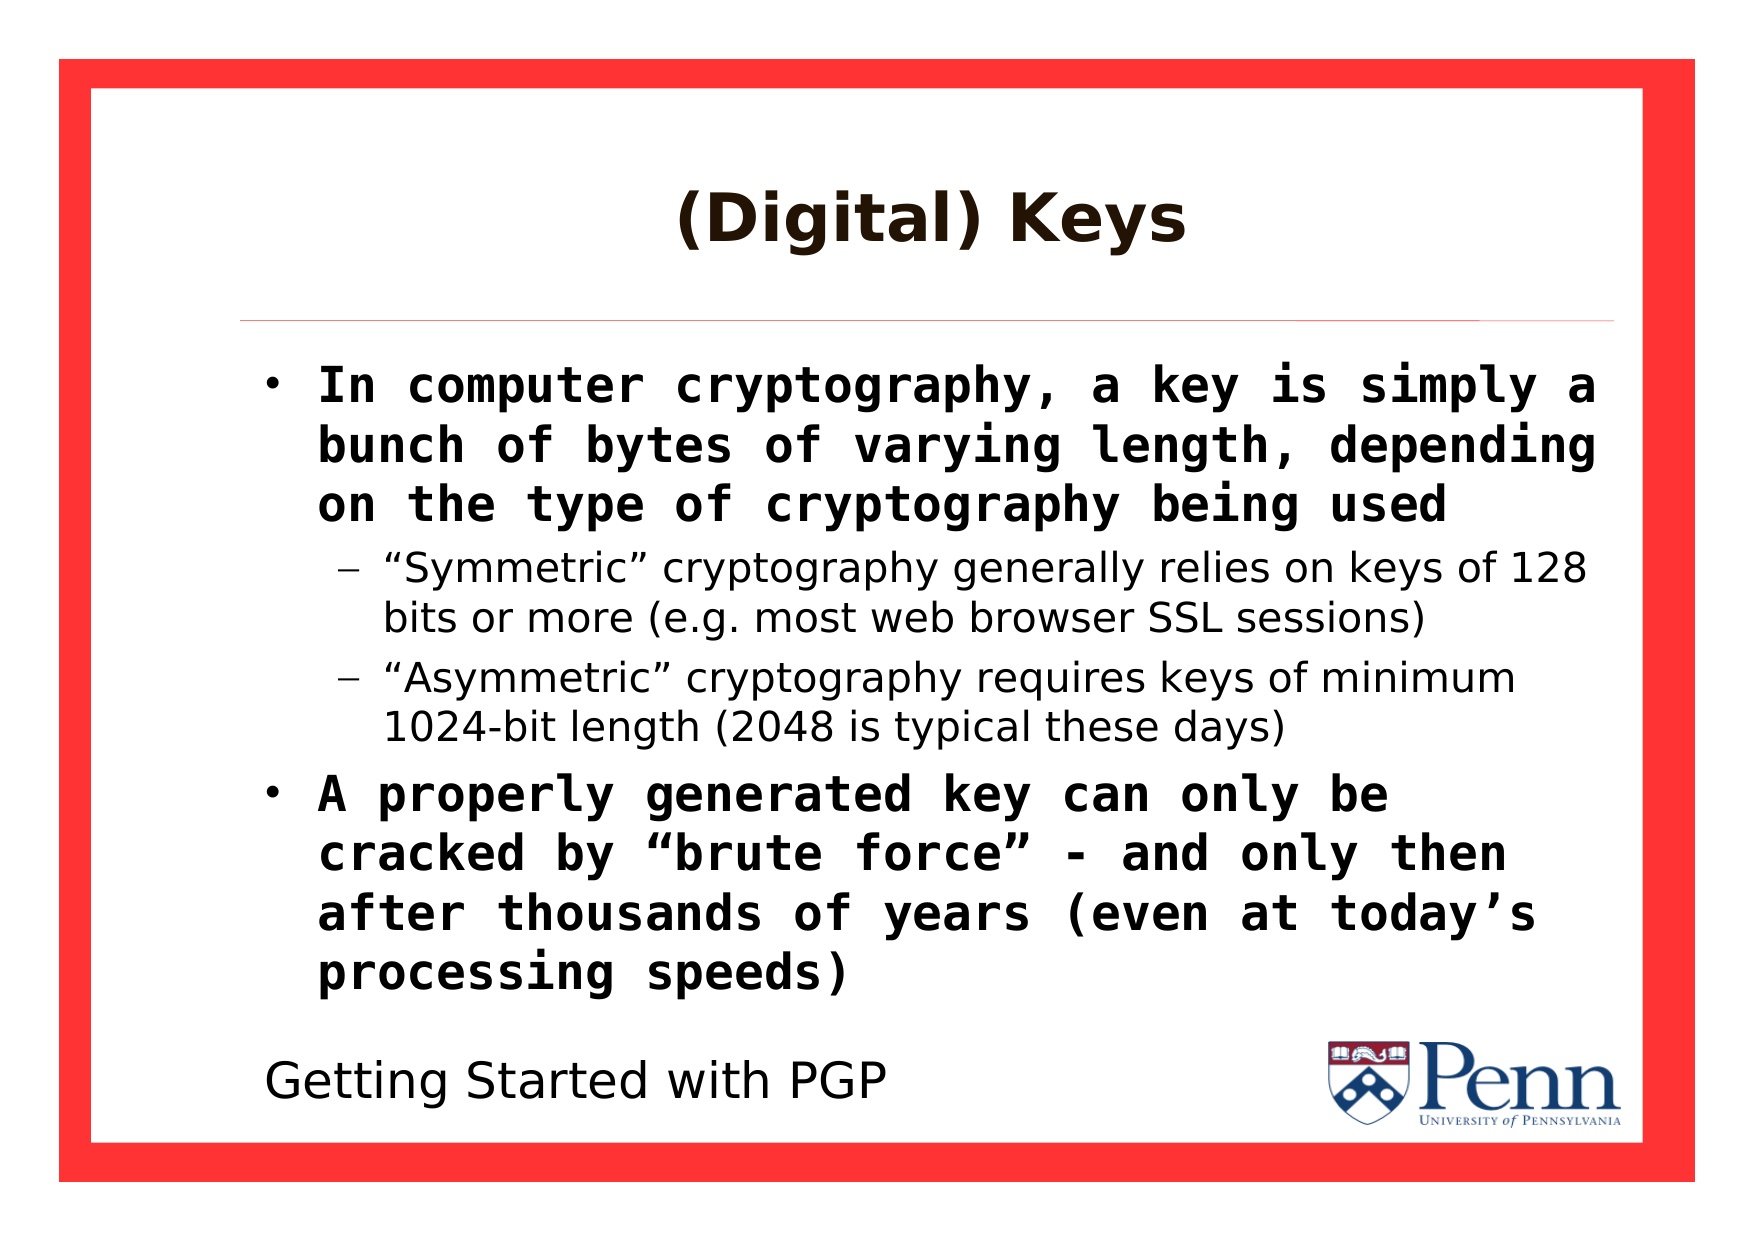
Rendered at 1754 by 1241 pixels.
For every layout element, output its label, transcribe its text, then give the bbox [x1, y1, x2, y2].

list In computer cryptography, a key is simply a bunch of bytes of varying length, depending on the type of cryptography being used “Symmetric” cryptography generally relies on keys of 128 bits or more (e.g. most web browser SSL sessions) “Asymmetric” cryptography requires keys of minimum 1024-bit length (2048 is typical these days) A properly generated key can only be cracked by “brute force” - and only then after thousands of years (even at today’s processing speeds) [249, 345, 1614, 1020]
picture [1327, 1039, 1621, 1128]
title (Digital) Keys [249, 120, 1614, 309]
